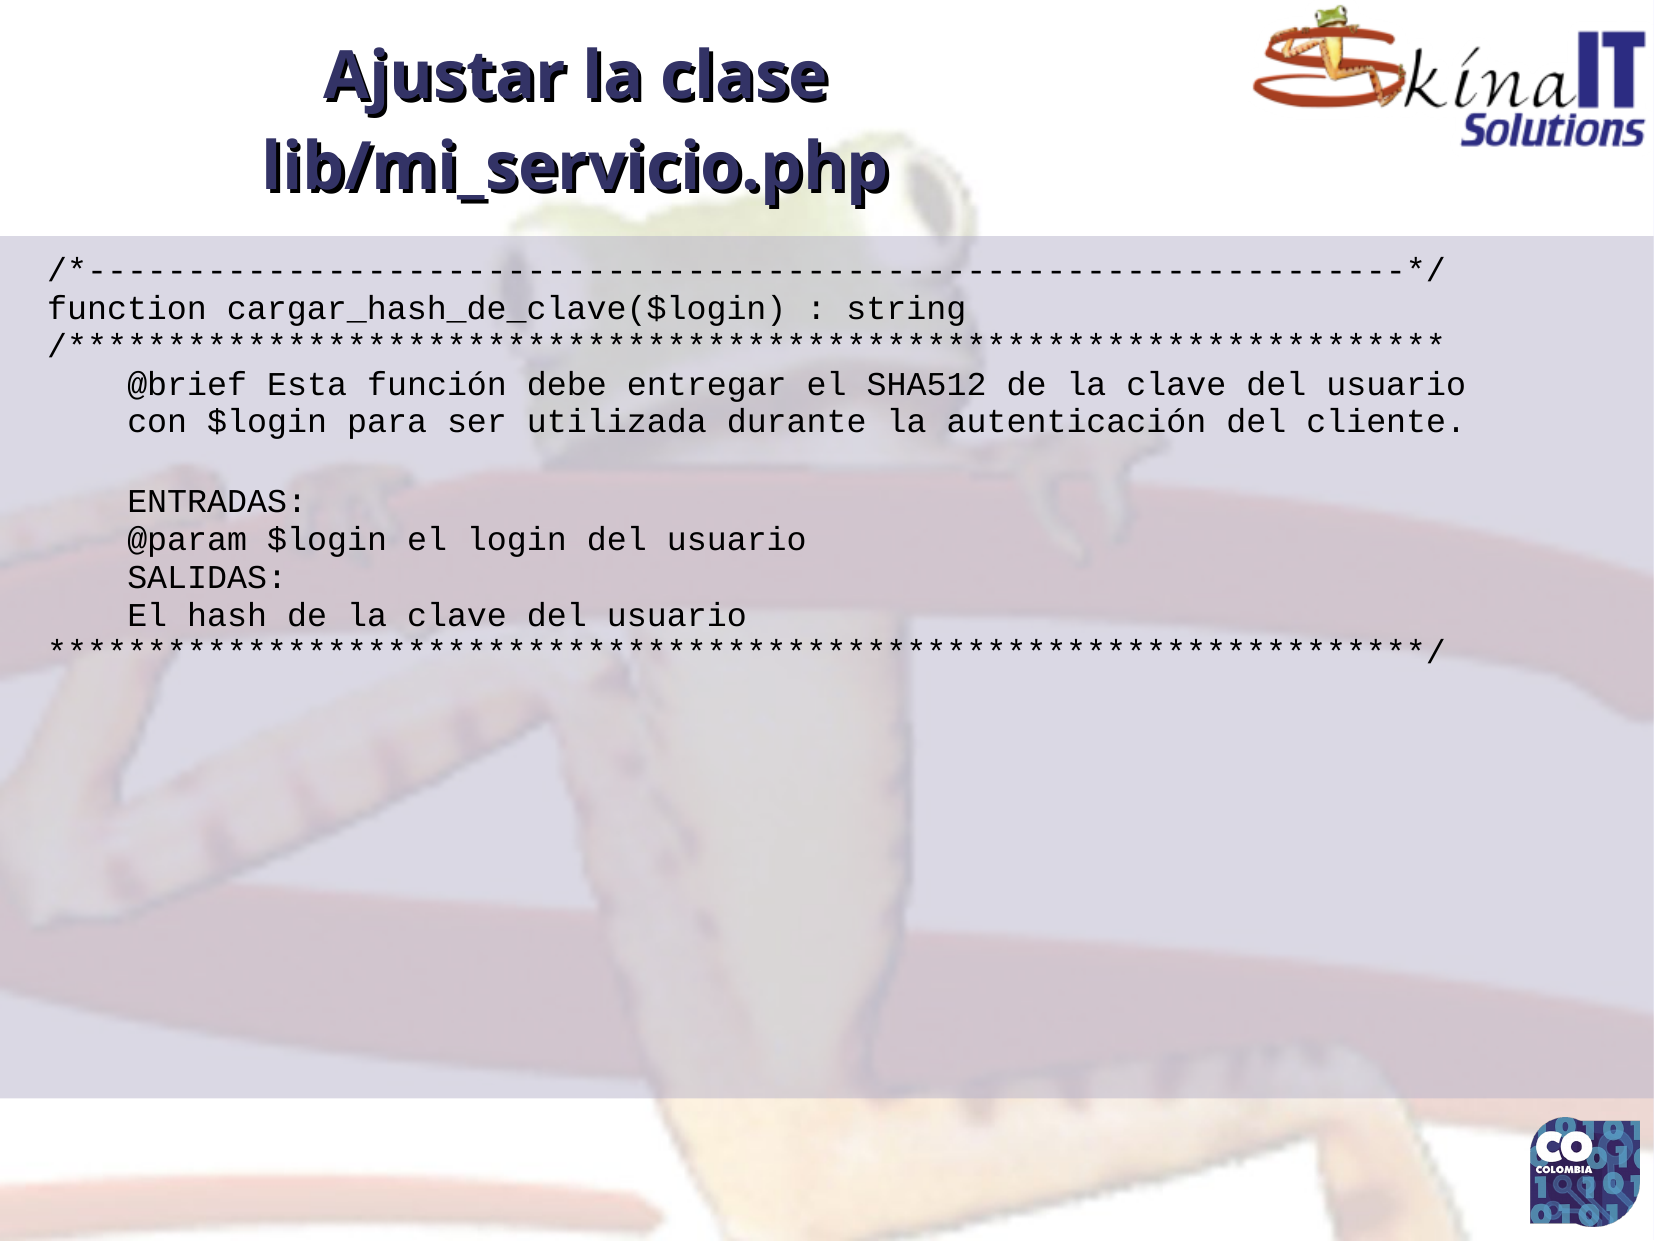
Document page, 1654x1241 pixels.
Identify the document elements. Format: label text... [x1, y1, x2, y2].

picture [1152, 0, 1654, 236]
list /*------------------------------------------------------------------*/ function cargar_hash_de_clave($login) : string /********************************************************************* @brief Esta función debe entregar el SHA512 de la clave del usuario con $login para ser utilizada durante la autenticación del cliente. ENTRADAS: @param $login el login del usuario SALIDAS: El hash de la clave del usuario *********************************************************************/ [0, 236, 1654, 1099]
title Ajustar la clase lib/mi_servicio.php [0, 0, 1152, 236]
picture [0, 1099, 1654, 1241]
